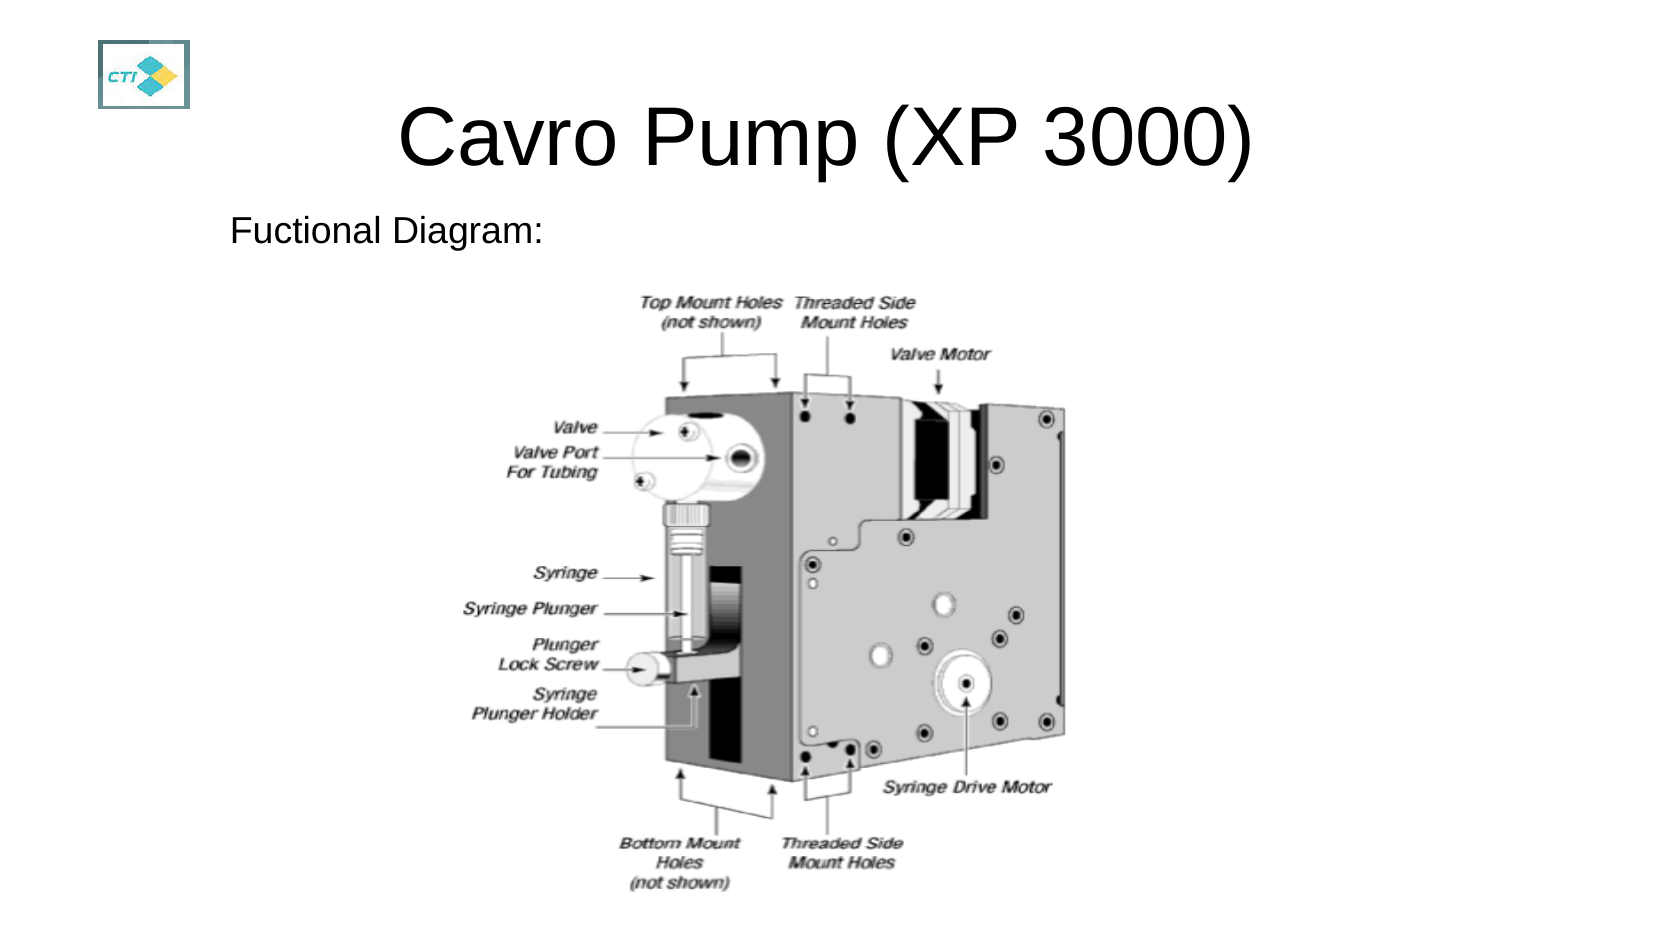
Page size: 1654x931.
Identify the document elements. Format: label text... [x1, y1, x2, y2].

text_box Cavro Pump (XP 3000) [56, 80, 1597, 184]
picture [98, 40, 190, 80]
picture [462, 269, 1108, 918]
text_box Fuctional Diagram: [214, 198, 811, 246]
